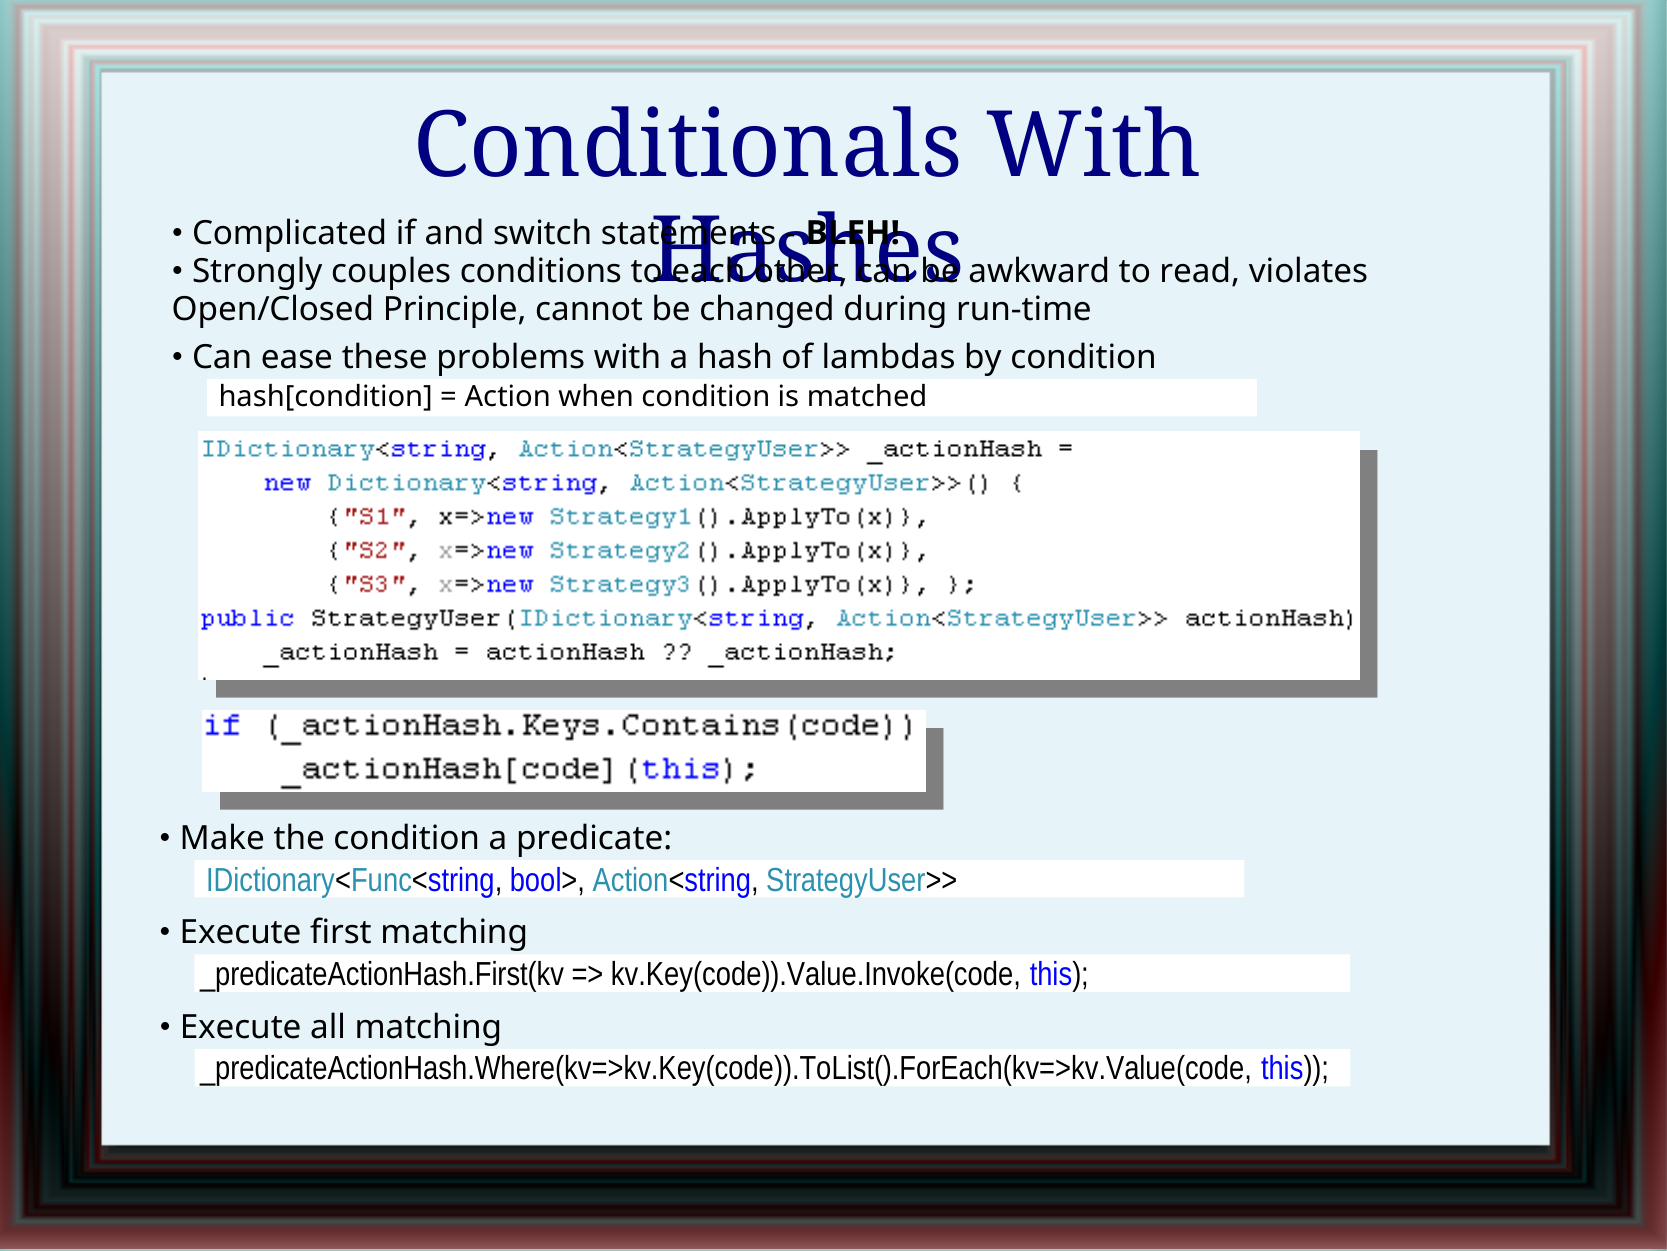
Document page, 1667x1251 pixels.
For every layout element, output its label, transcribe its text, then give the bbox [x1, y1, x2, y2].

text_box _predicateActionHash.Where(kv=>kv.Key(code)).ToList().ForEach(kv=>kv.Value(code, this)); [182, 1047, 1347, 1097]
text_box _predicateActionHash.First(kv => kv.Key(code)).Value.Invoke(code, this); [182, 952, 1255, 1003]
text_box Make the condition a predicate: [159, 819, 1576, 858]
text_box Execute first matching [159, 913, 1576, 952]
text_box [1255, 954, 1351, 992]
text_box Execute all matching [159, 1008, 1576, 1047]
text_box hash[condition] = Action when condition is matched [200, 377, 1273, 423]
text_box [1347, 1048, 1351, 1087]
text_box Can ease these problems with a hash of lambdas by condition [171, 338, 1588, 377]
text_box Conditionals With Hashes [274, 93, 1342, 214]
text_box Complicated if and switch statements - BLEH! Strongly couples conditions to each other, can be awkward to read, violates Open/Closed Principle, cannot be changed during run-time [171, 214, 1426, 329]
picture [0, 0, 1667, 1251]
text_box IDictionary<Func<string, bool>, Action<string, StrategyUser>> [188, 858, 1261, 909]
